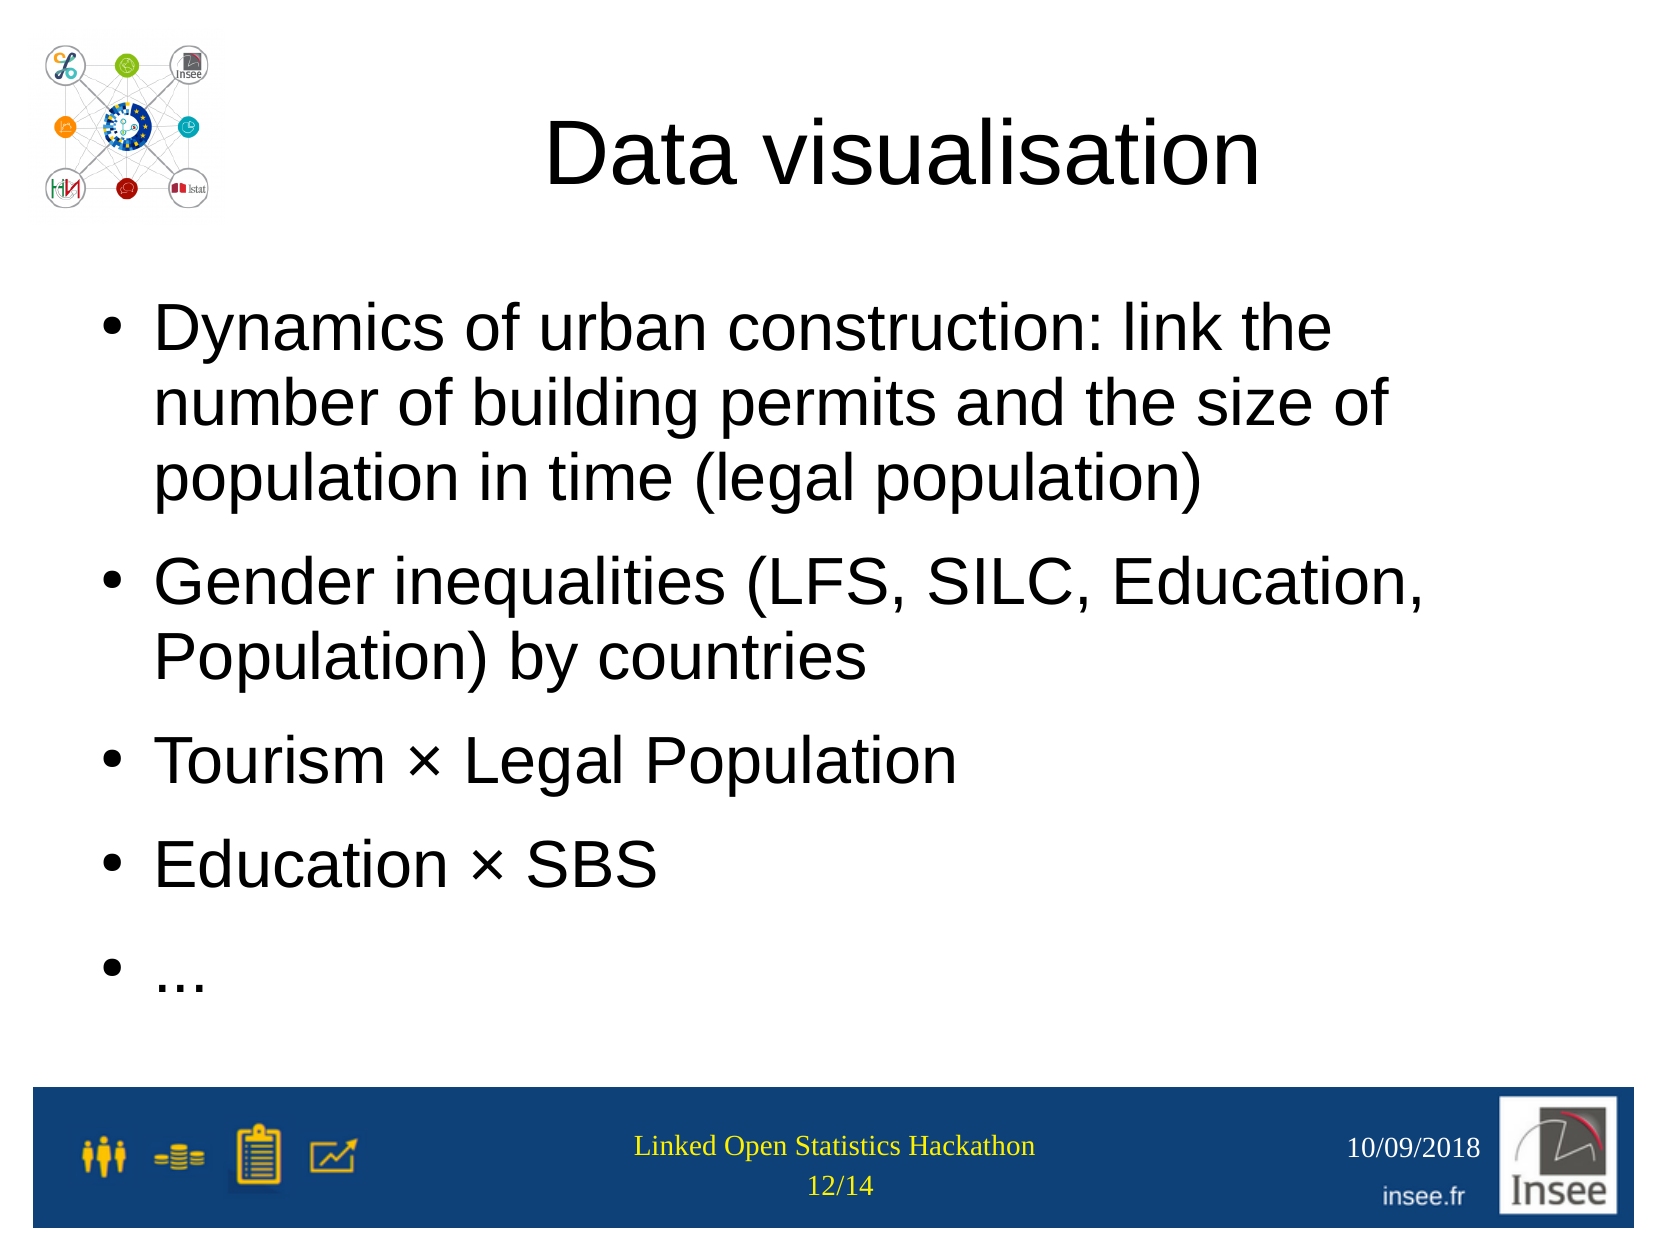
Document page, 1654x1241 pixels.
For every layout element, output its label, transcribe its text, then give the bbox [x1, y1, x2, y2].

title Data visualisation [236, 49, 1571, 257]
list Dynamics of urban construction: link the number of building permits and the size of population in time (legal population) Gender inequalities (LFS, SILC, Education, Population) by countries Tourism × Legal Population Education × SBS ... [82, 290, 1571, 1010]
picture [33, 1087, 1634, 1228]
picture [28, 28, 225, 225]
